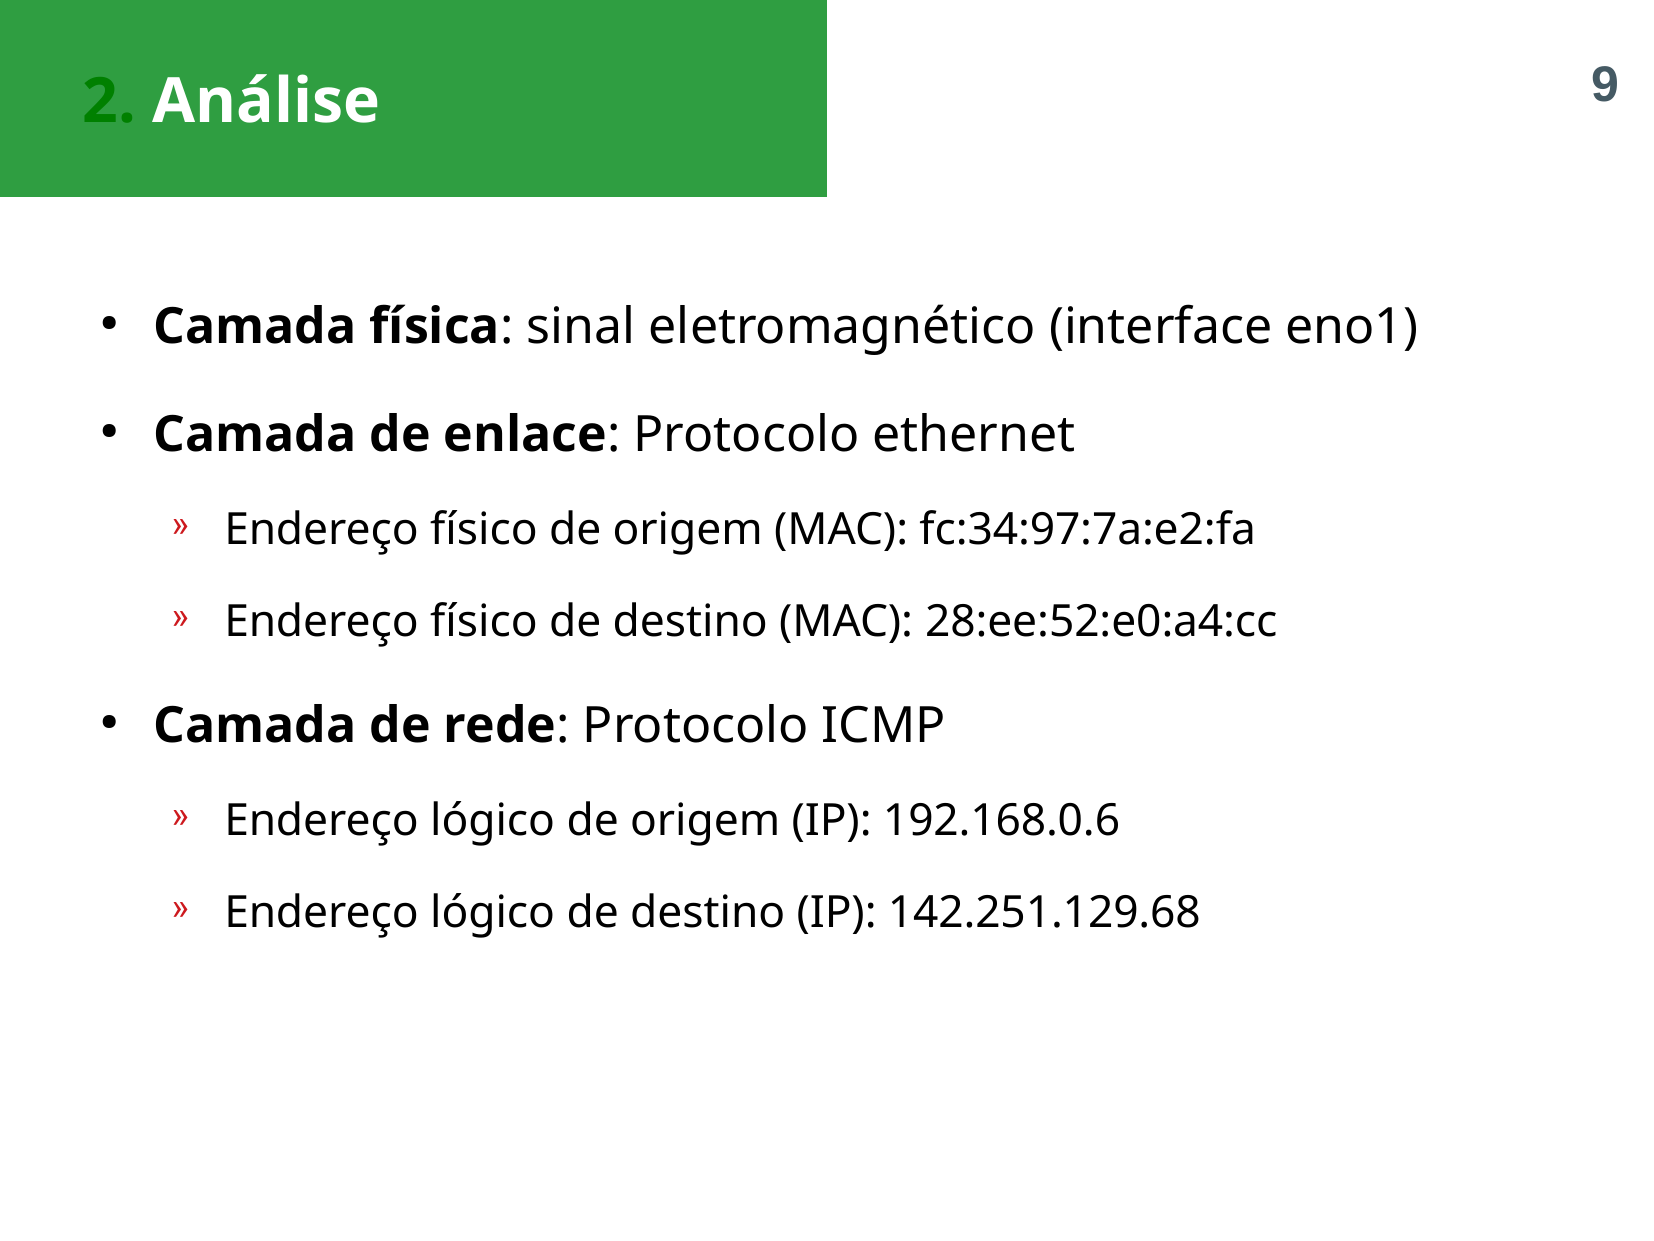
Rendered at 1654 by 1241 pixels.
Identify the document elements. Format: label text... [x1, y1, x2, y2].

list Camada física: sinal eletromagnético (interface eno1) Camada de enlace: Protocolo ethernet Endereço físico de origem (MAC): fc:34:97:7a:e2:fa Endereço físico de destino (MAC): 28:ee:52:e0:a4:cc Camada de rede: Protocolo ICMP Endereço lógico de origem (IP): 192.168.0.6 Endereço lógico de destino (IP): 142.251.129.68 [82, 290, 1571, 1182]
title 2. Análise [82, 0, 1152, 202]
